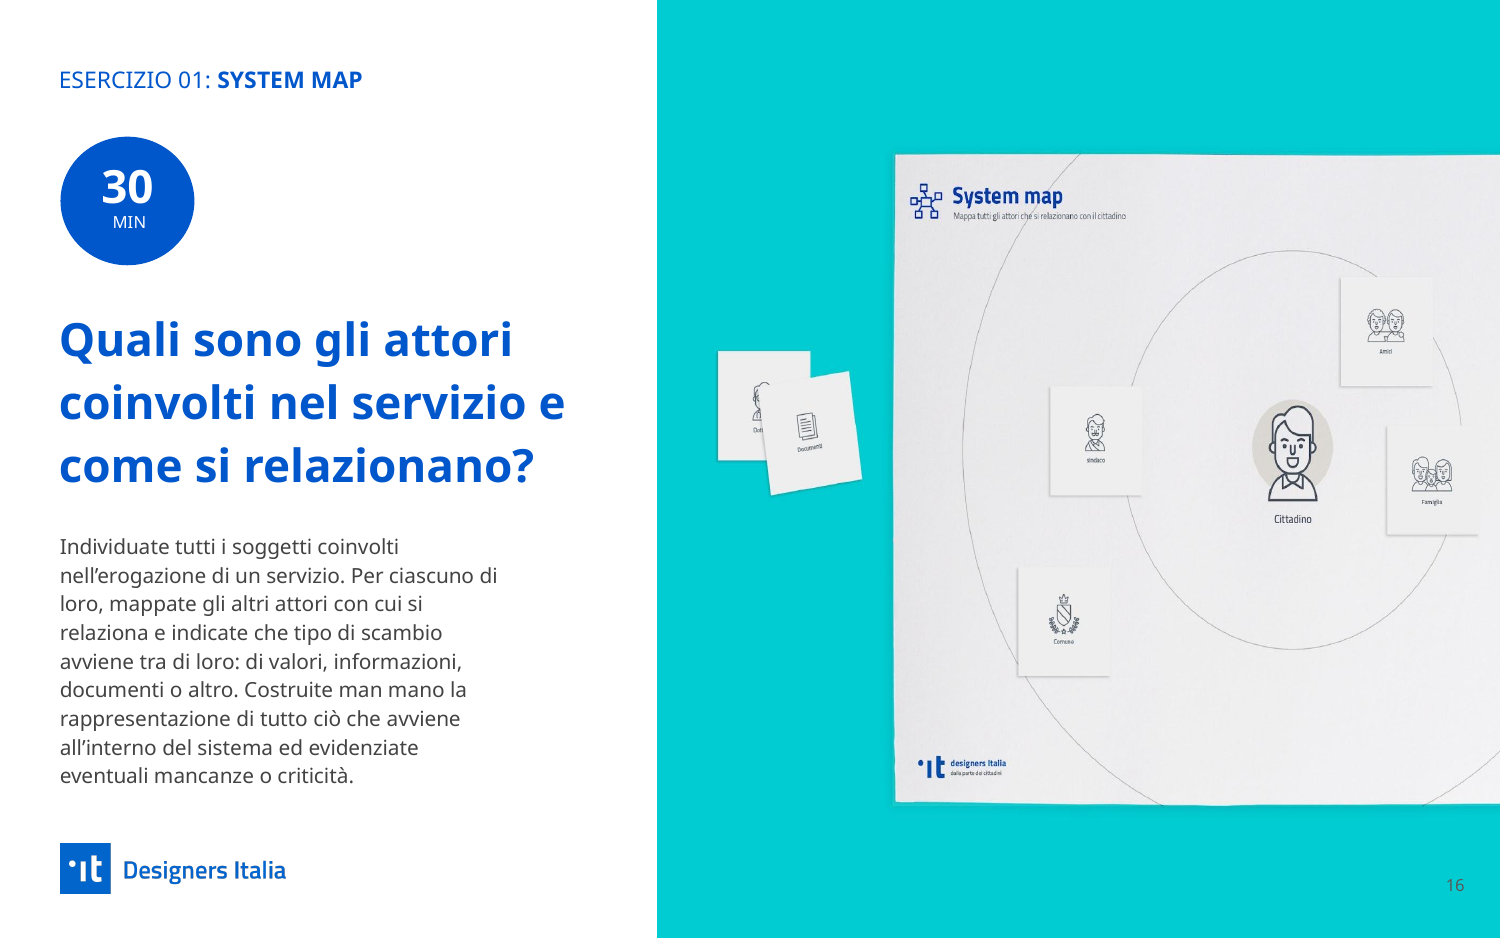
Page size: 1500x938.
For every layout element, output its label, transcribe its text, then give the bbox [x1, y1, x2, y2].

picture [657, 0, 1500, 938]
text_box [60, 153, 195, 266]
slide_number <number> [1389, 849, 1480, 922]
picture [60, 843, 299, 894]
text_box 30 [82, 147, 173, 196]
text_box Quali sono gli attori coinvolti nel servizio e come si relazionano? [43, 287, 598, 667]
text_box MIN [93, 196, 165, 241]
text_box Individuate tutti i soggetti coinvolti nell’erogazione di un servizio. Per ciascuno di loro, mappate gli altri attori con cui si relaziona e indicate che tipo di scambio avviene tra di loro: di valori, informazioni, documenti o altro. Costruite man mano la rappresentazione di tutto ciò che avviene all’interno del sistema ed evidenziate eventuali mancanze o criticità. [44, 514, 521, 721]
text_box 30 [136, 175, 145, 196]
text_box ESERCIZIO 01: SYSTEM MAP [43, 50, 396, 140]
text_box [91, 136, 164, 147]
